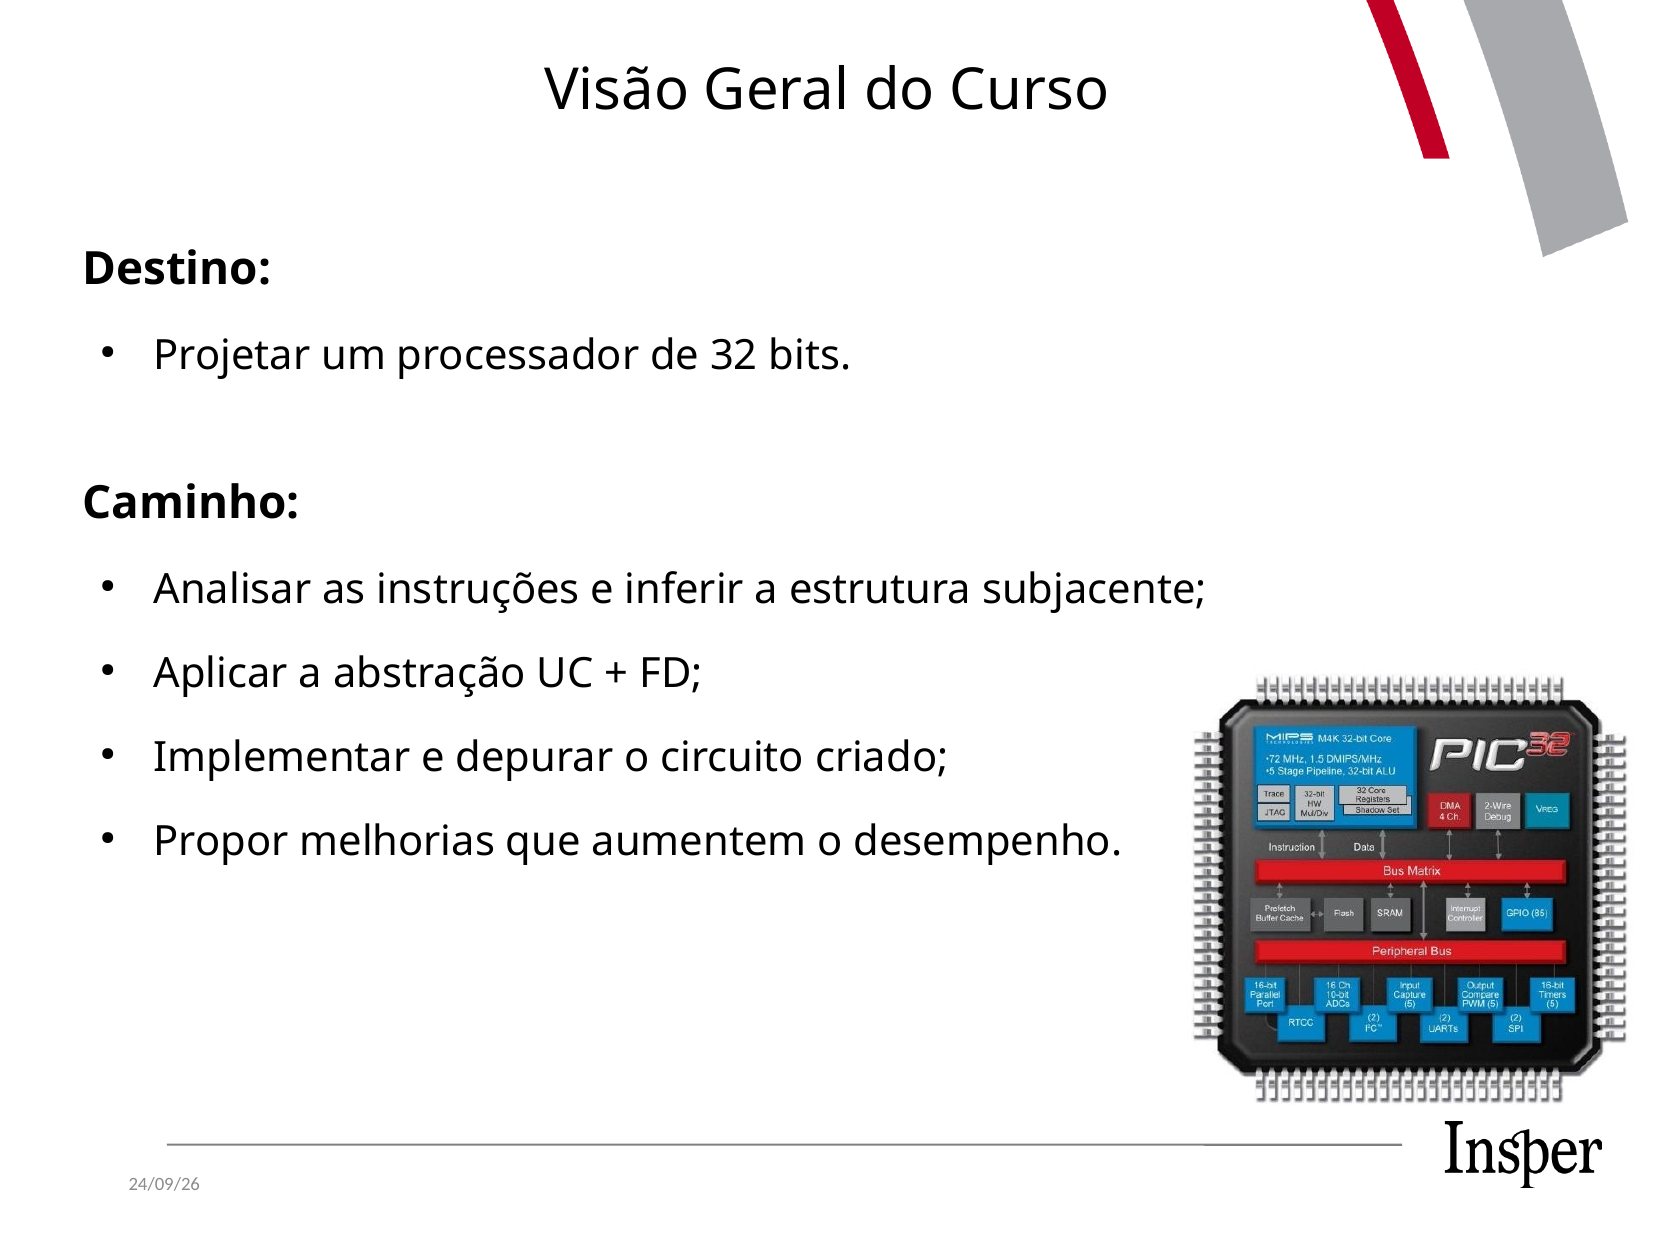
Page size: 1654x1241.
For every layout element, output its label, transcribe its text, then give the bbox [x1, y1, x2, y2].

picture [1172, 668, 1642, 1105]
list Visão Geral do Curso Destino: Projetar um processador de 32 bits. Caminho: Analisar as instruções e inferir a estrutura subjacente; Aplicar a abstração UC + FD; Implementar e depurar o circuito criado; Propor melhorias que aumentem o desempenho. [82, 59, 1571, 1241]
